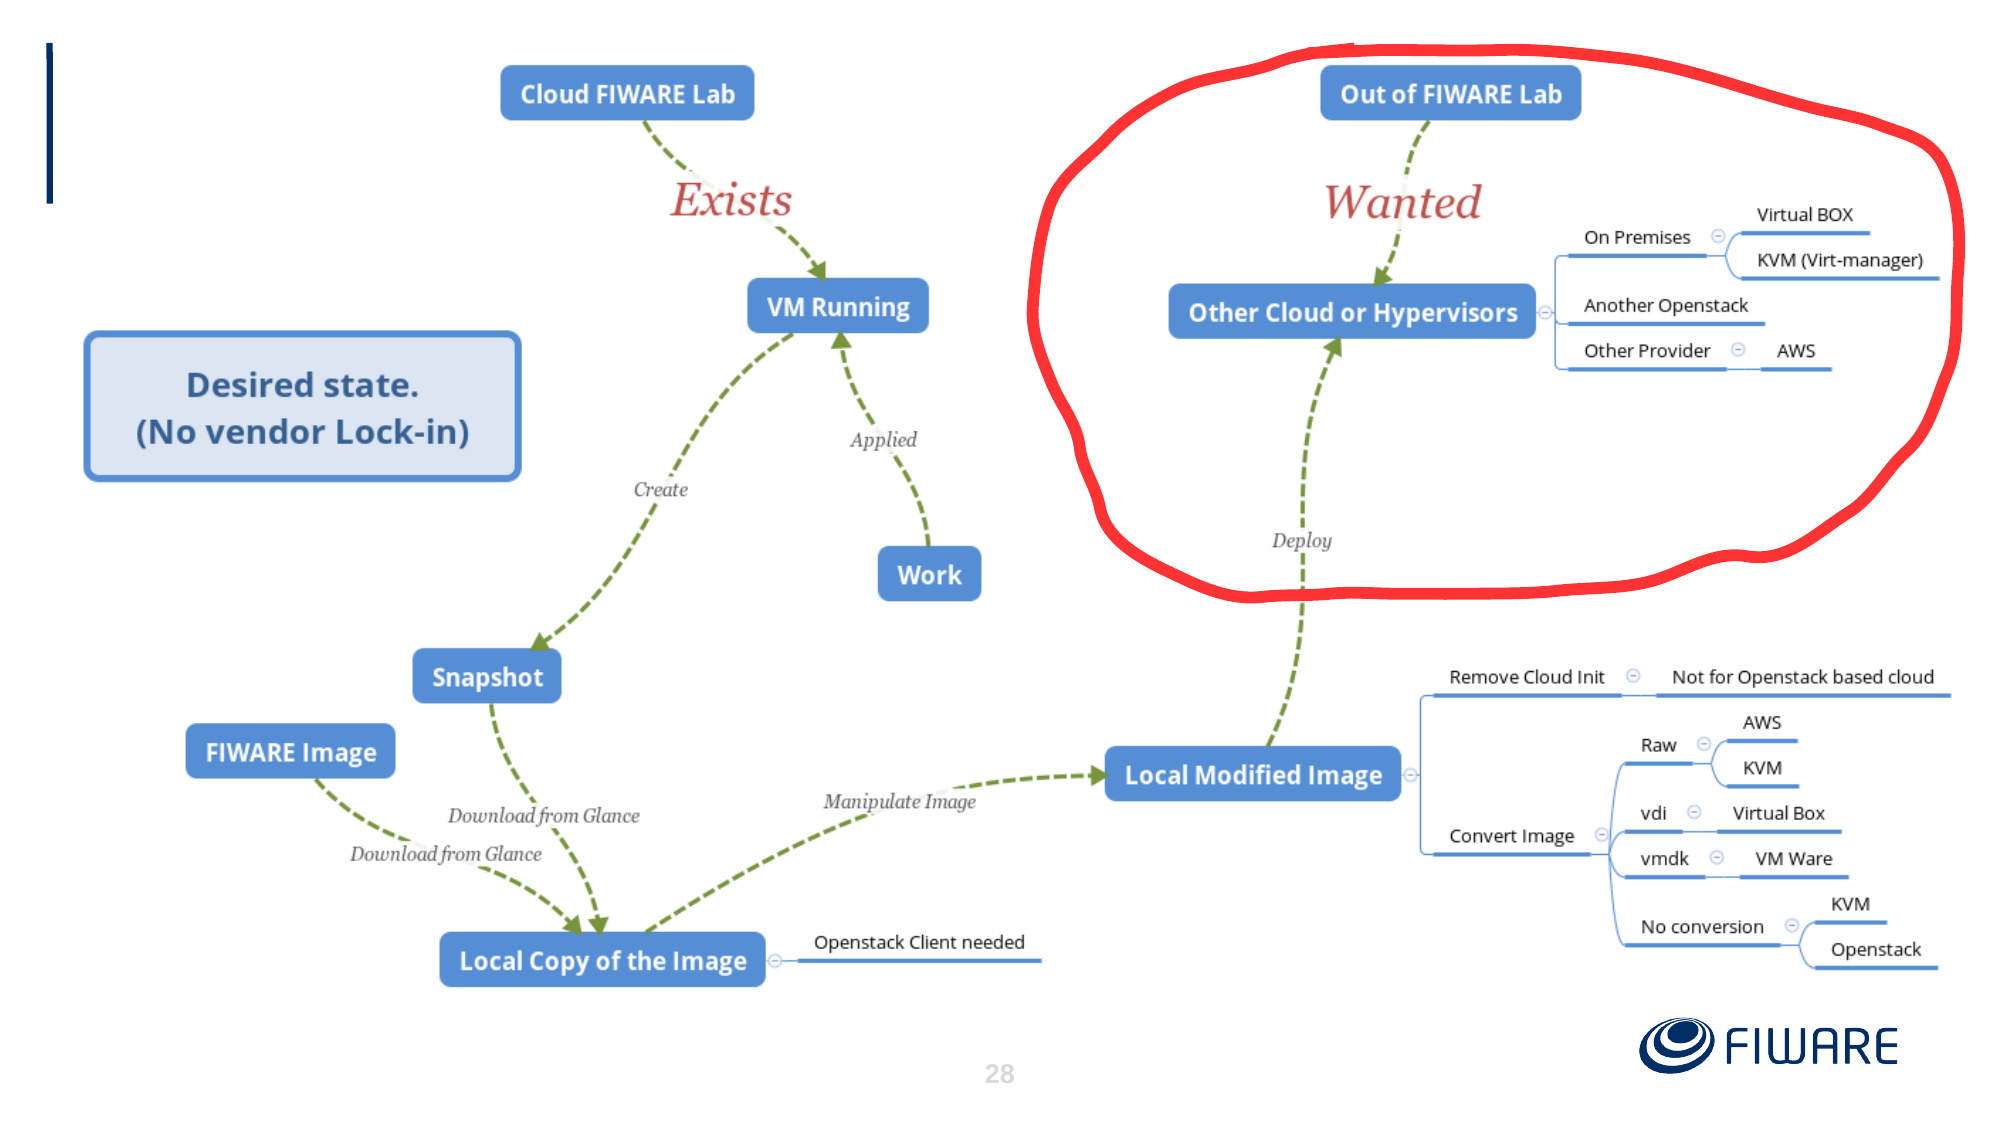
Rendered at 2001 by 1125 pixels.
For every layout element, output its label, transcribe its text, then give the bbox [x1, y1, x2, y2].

picture [1039, 56, 1953, 591]
slide_number <number> [887, 1042, 1113, 1103]
picture [61, 44, 1976, 1010]
picture [1635, 1012, 1905, 1077]
